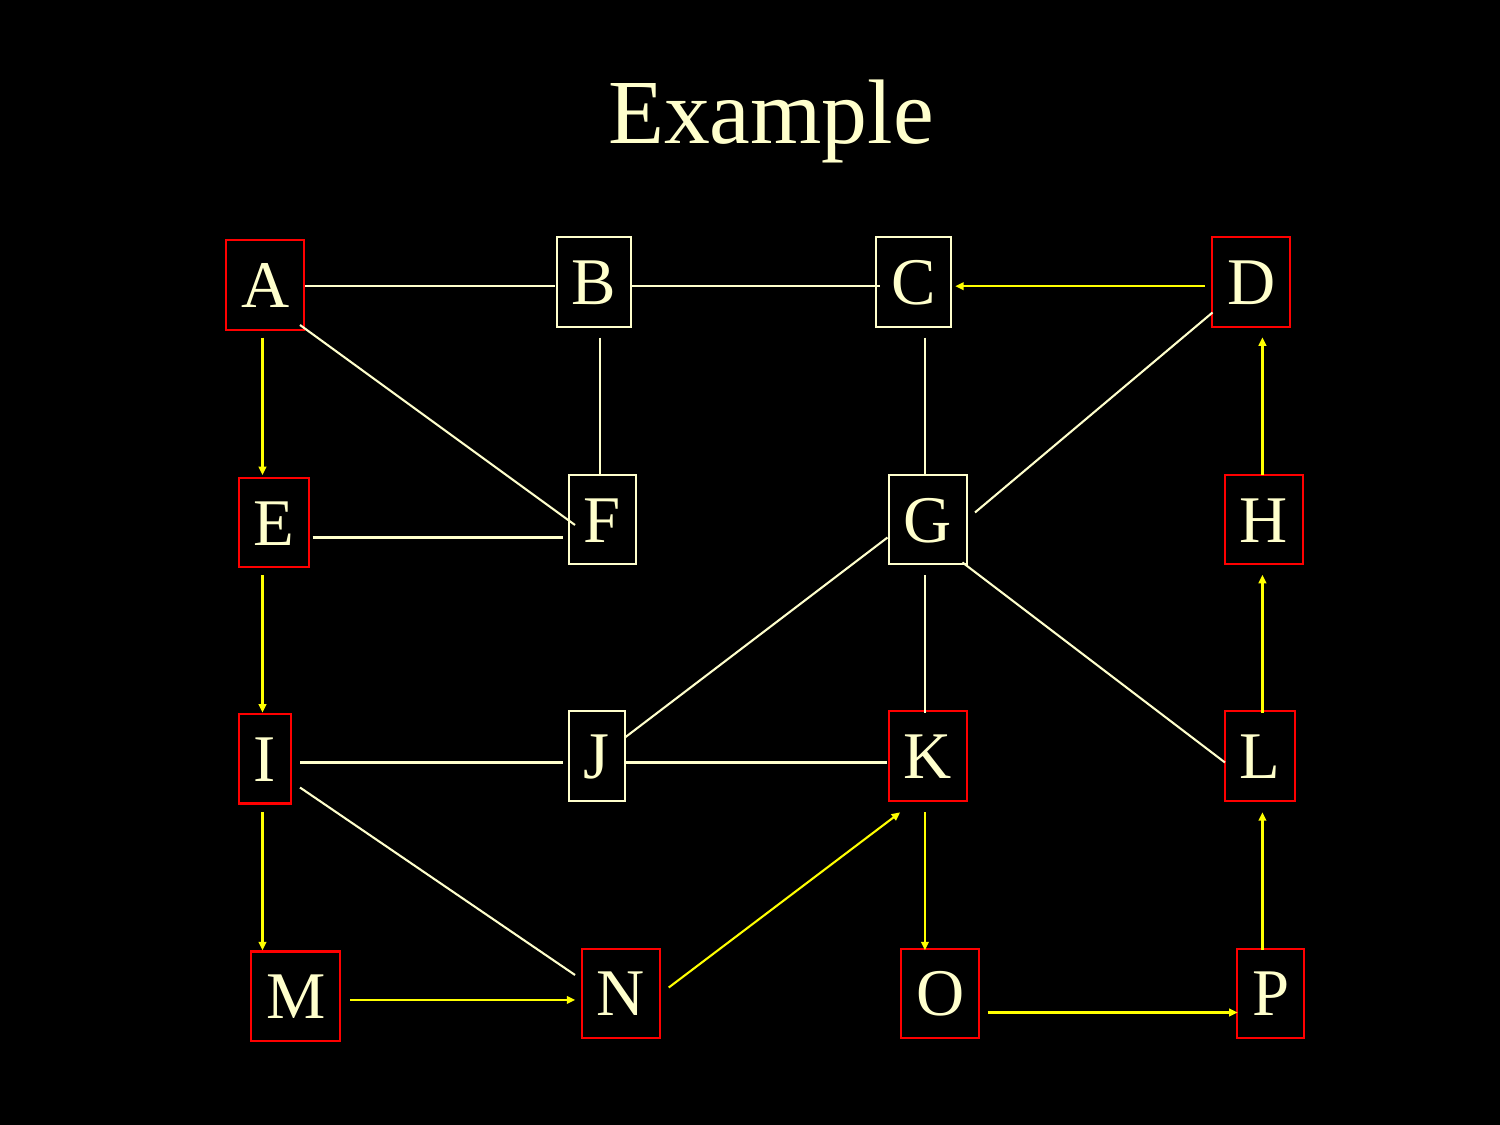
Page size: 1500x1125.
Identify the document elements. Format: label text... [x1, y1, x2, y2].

text_box E [238, 477, 310, 568]
text_box L [1224, 711, 1296, 801]
text_box F [569, 474, 636, 565]
text_box M [251, 951, 341, 1042]
text_box H [1224, 474, 1303, 565]
text_box J [569, 711, 625, 801]
text_box A [226, 240, 305, 330]
text_box N [581, 948, 660, 1039]
text_box B [556, 237, 632, 327]
text_box G [888, 474, 967, 565]
text_box I [238, 713, 291, 804]
text_box P [1237, 948, 1305, 1039]
text_box K [888, 711, 967, 801]
text_box C [876, 237, 951, 327]
title Example [42, 37, 1500, 188]
text_box D [1212, 237, 1291, 327]
text_box O [901, 948, 980, 1039]
